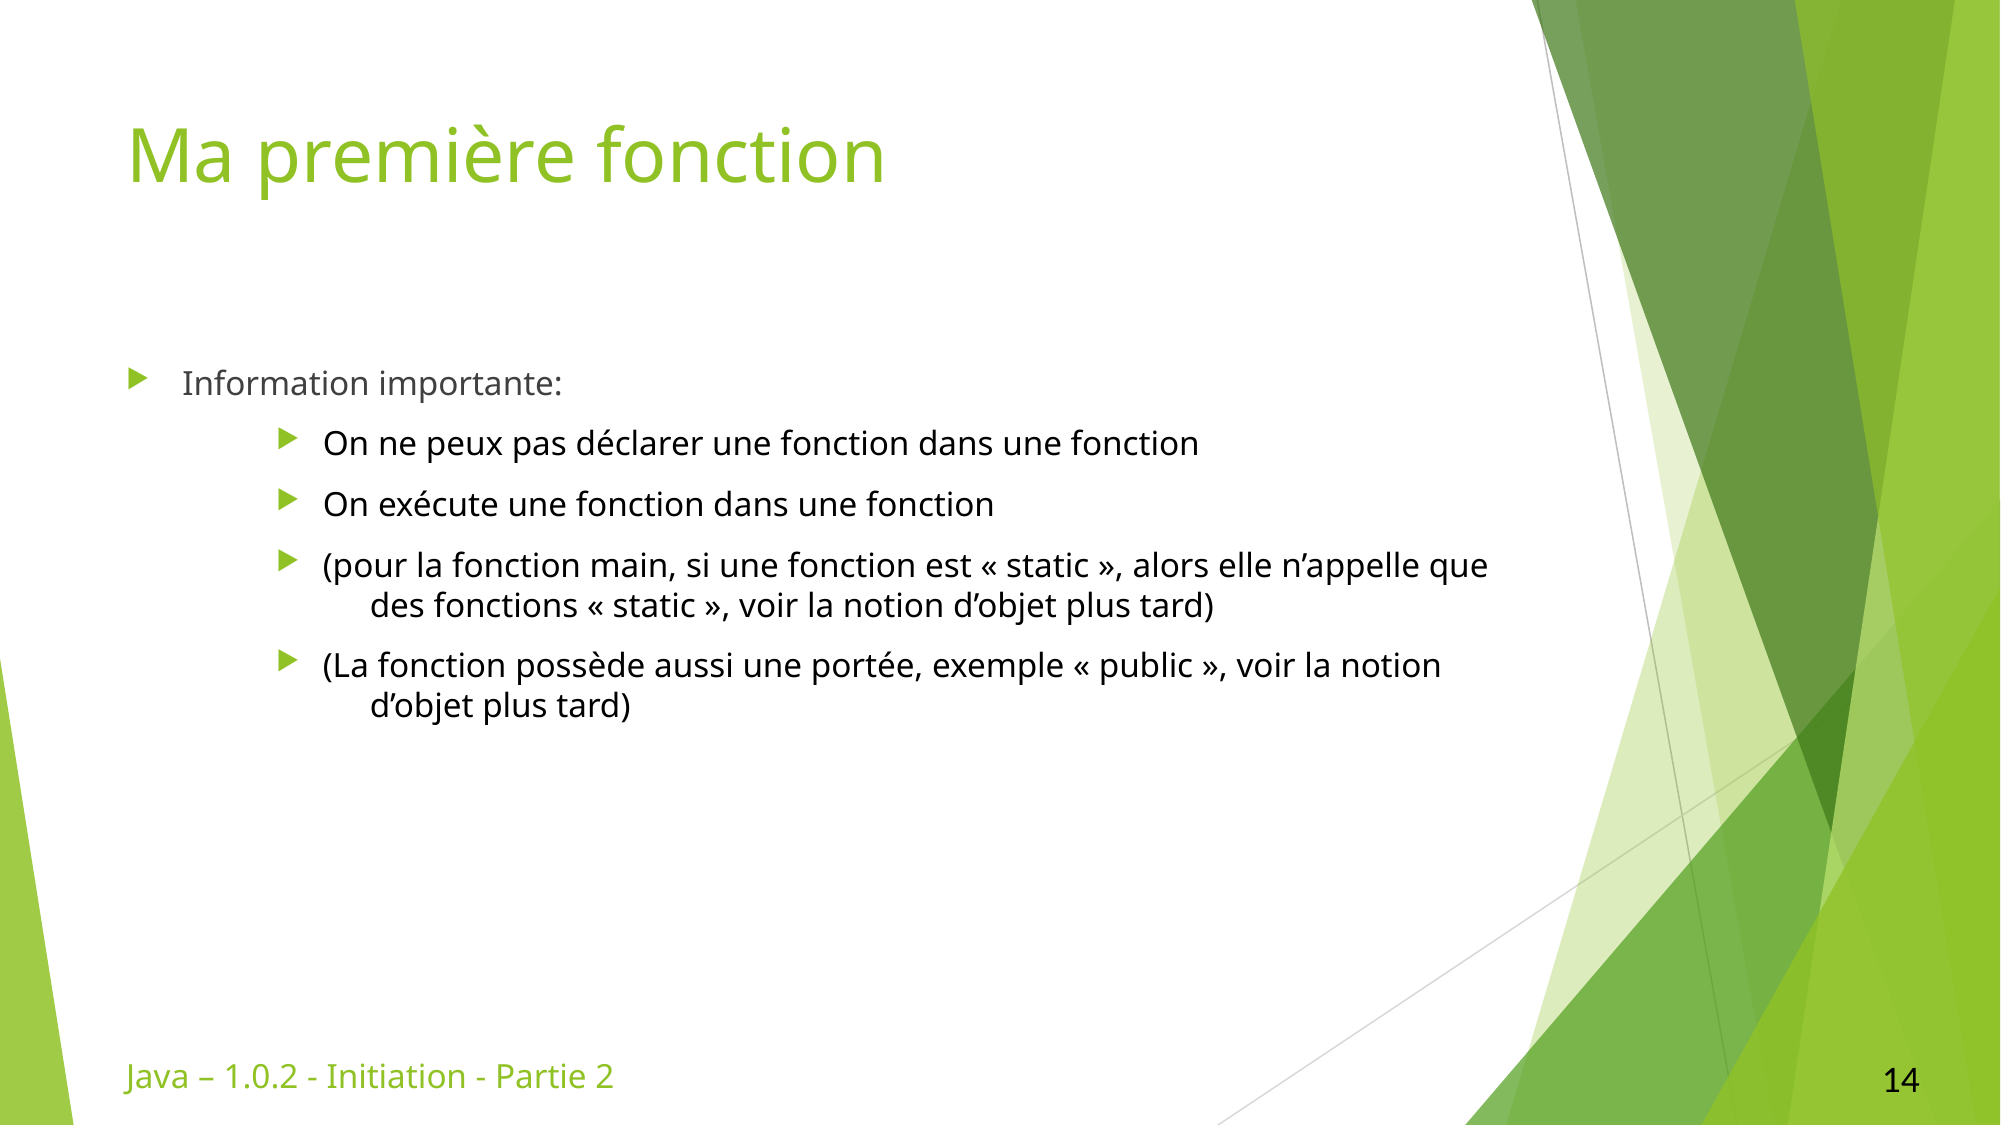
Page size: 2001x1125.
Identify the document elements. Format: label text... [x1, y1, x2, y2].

text_box [1866, 1047, 1979, 1108]
list Information importante: On ne peux pas déclarer une fonction dans une fonction On exécute une fonction dans une fonction (pour la fonction main, si une fonction est « static », alors elle n’appelle que des fonctions « static », voir la notion d’objet plus tard) (La fonction possède aussi une portée, exemple « public », voir la notion d’objet plus tard) [111, 354, 1522, 1048]
title Ma première fonction [111, 99, 1522, 317]
text_box Java – 1.0.2 - Initiation - Partie 2 [111, 1047, 1094, 1109]
